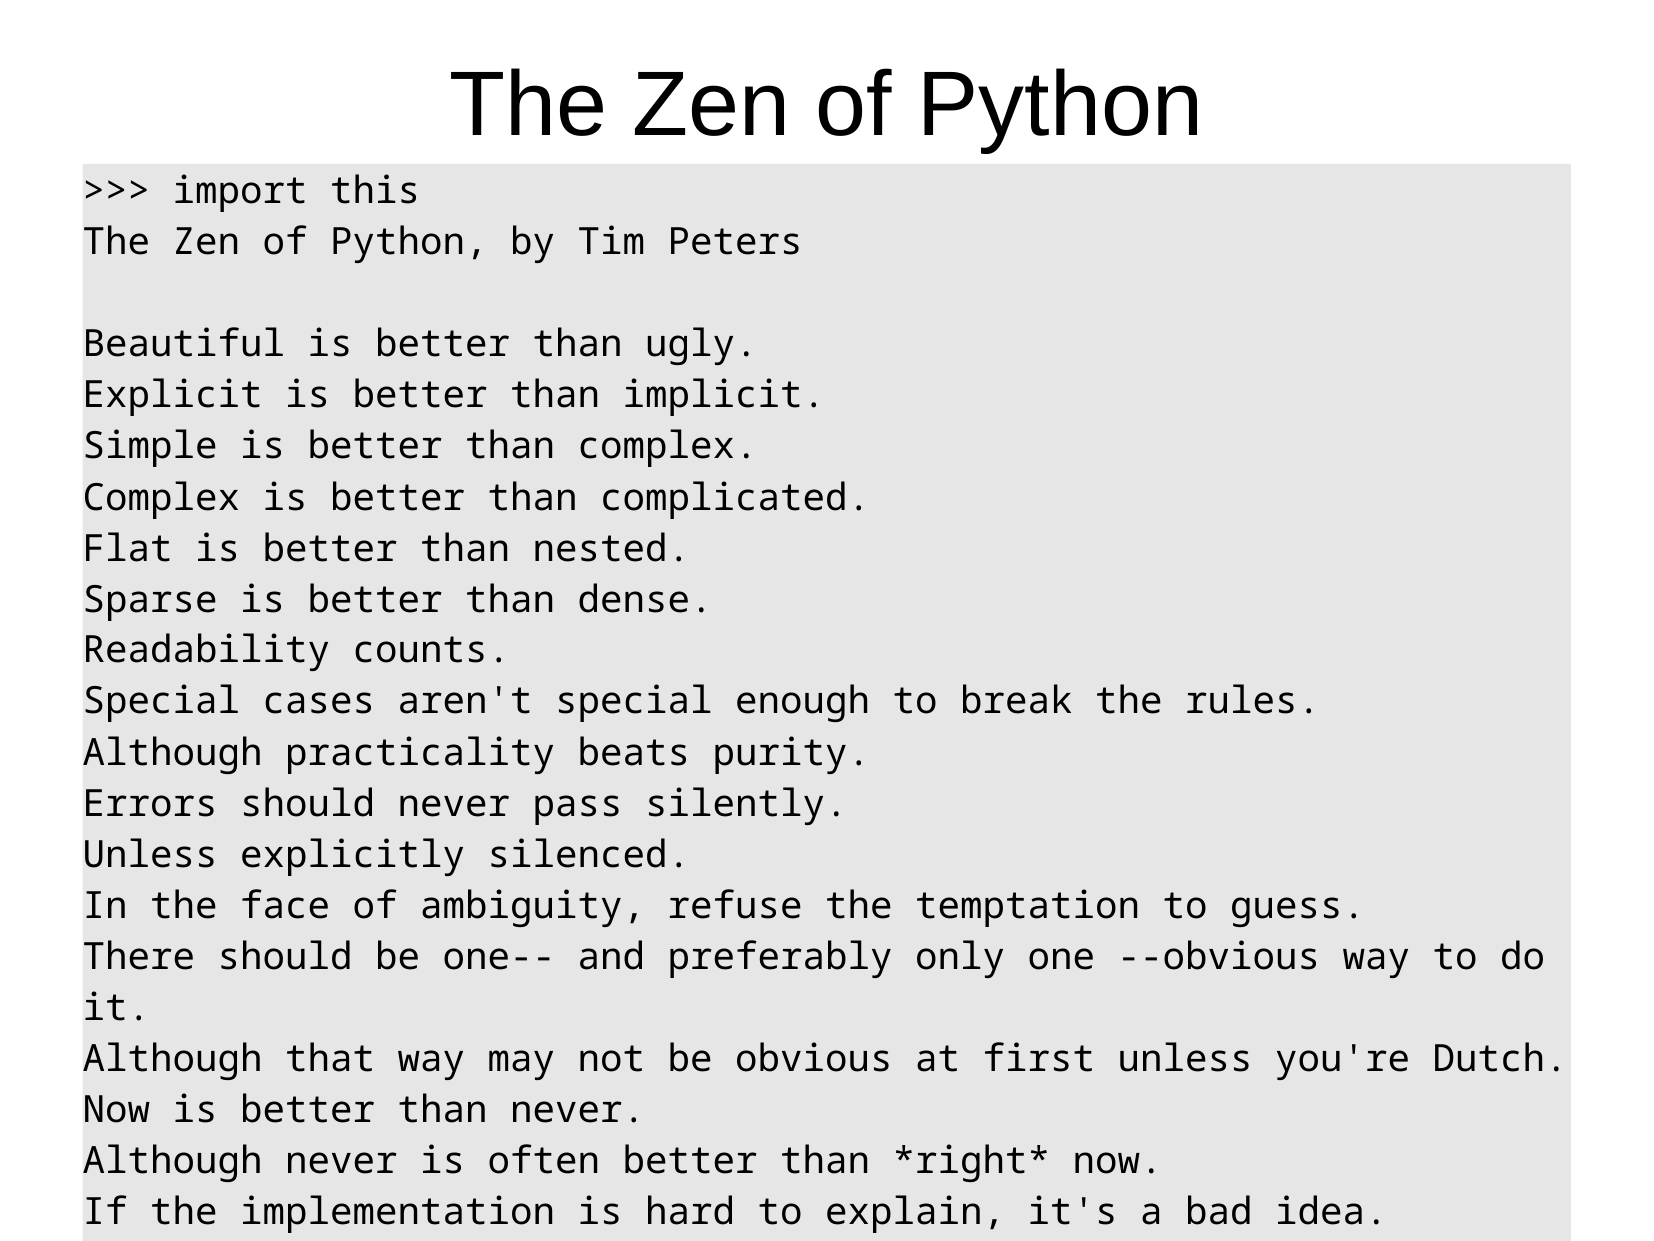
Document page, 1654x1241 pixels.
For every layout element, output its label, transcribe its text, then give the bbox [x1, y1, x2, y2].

subtitle >>> import this The Zen of Python, by Tim Peters Beautiful is better than ugly. Explicit is better than implicit. Simple is better than complex. Complex is better than complicated. Flat is better than nested. Sparse is better than dense. Readability counts. Special cases aren't special enough to break the rules. Although practicality beats purity. Errors should never pass silently. Unless explicitly silenced. In the face of ambiguity, refuse the temptation to guess. There should be one-- and preferably only one --obvious way to do it. Although that way may not be obvious at first unless you're Dutch. Now is better than never. Although never is often better than *right* now. If the implementation is hard to explain, it's a bad idea. If the implementation is easy to explain, it may be a good idea. Namespaces are one honking great idea -- let's do more of those! [82, 309, 1571, 1192]
title The Zen of Python we will return to this, more than once [82, 49, 1571, 163]
